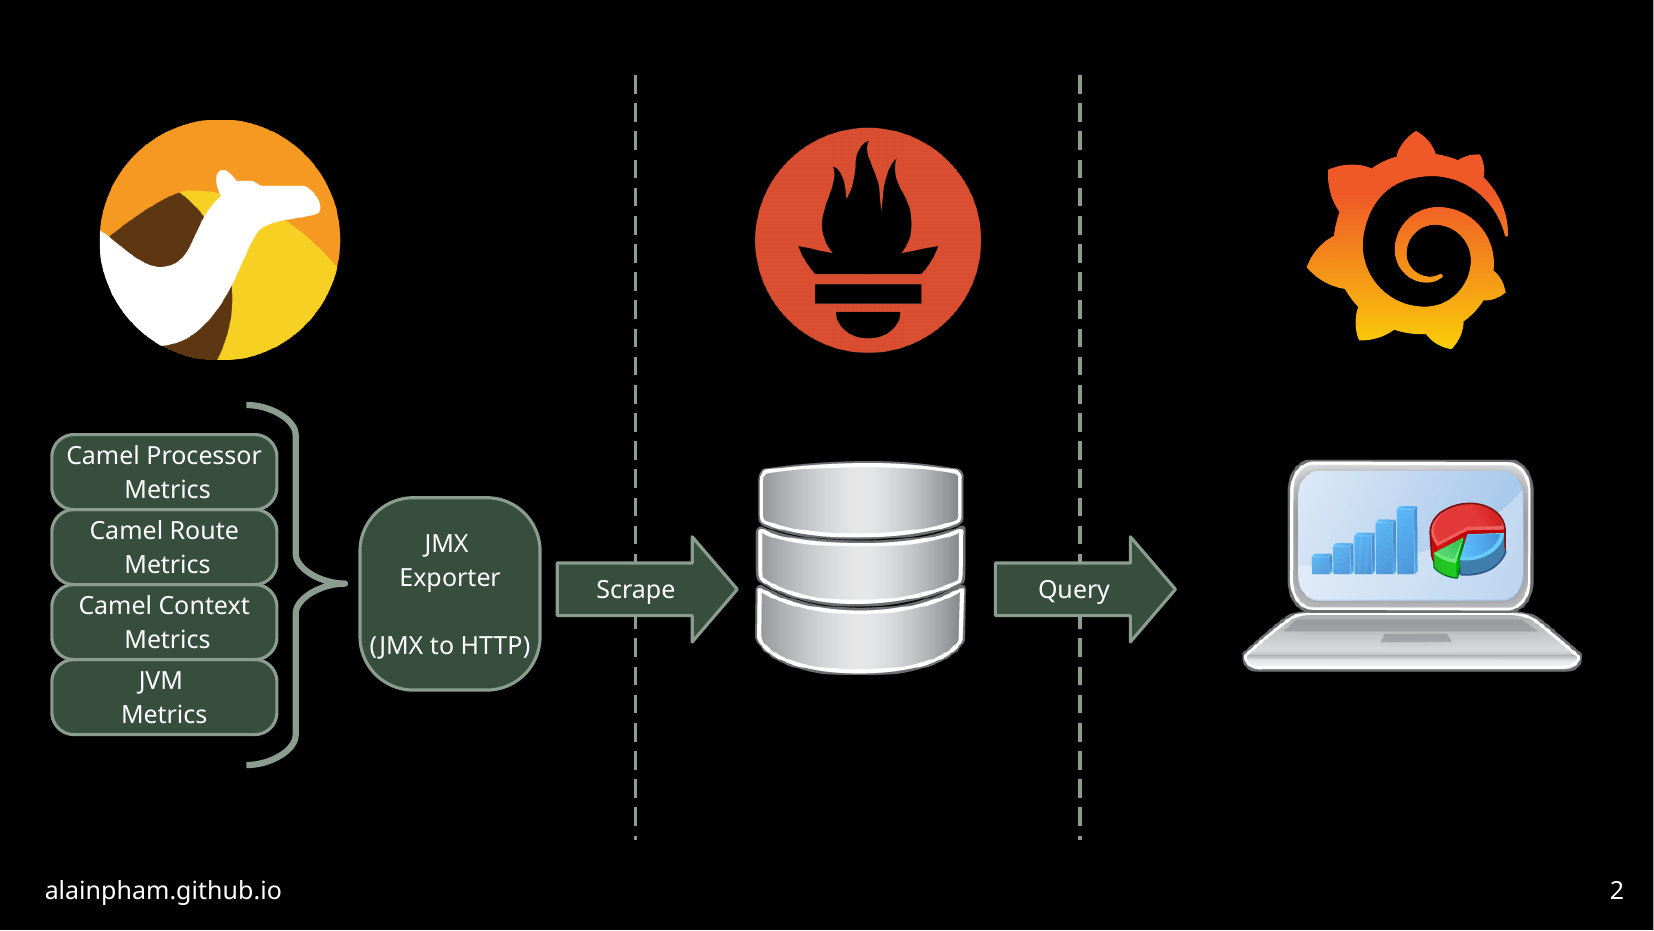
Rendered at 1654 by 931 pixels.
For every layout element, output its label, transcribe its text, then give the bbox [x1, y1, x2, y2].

text_box Query [995, 536, 1176, 642]
picture [99, 120, 346, 361]
text_box Camel Processor Metrics [51, 434, 277, 510]
text_box Scrape [557, 536, 738, 642]
text_box Camel Context Metrics [51, 585, 277, 660]
picture [755, 461, 966, 675]
picture [1227, 444, 1597, 687]
text_box JVM Metrics [51, 660, 277, 735]
picture [1304, 130, 1516, 350]
picture [755, 127, 981, 353]
text_box Camel Route Metrics [51, 510, 277, 585]
text_box JMX Exporter (JMX to HTTP) [360, 497, 541, 691]
